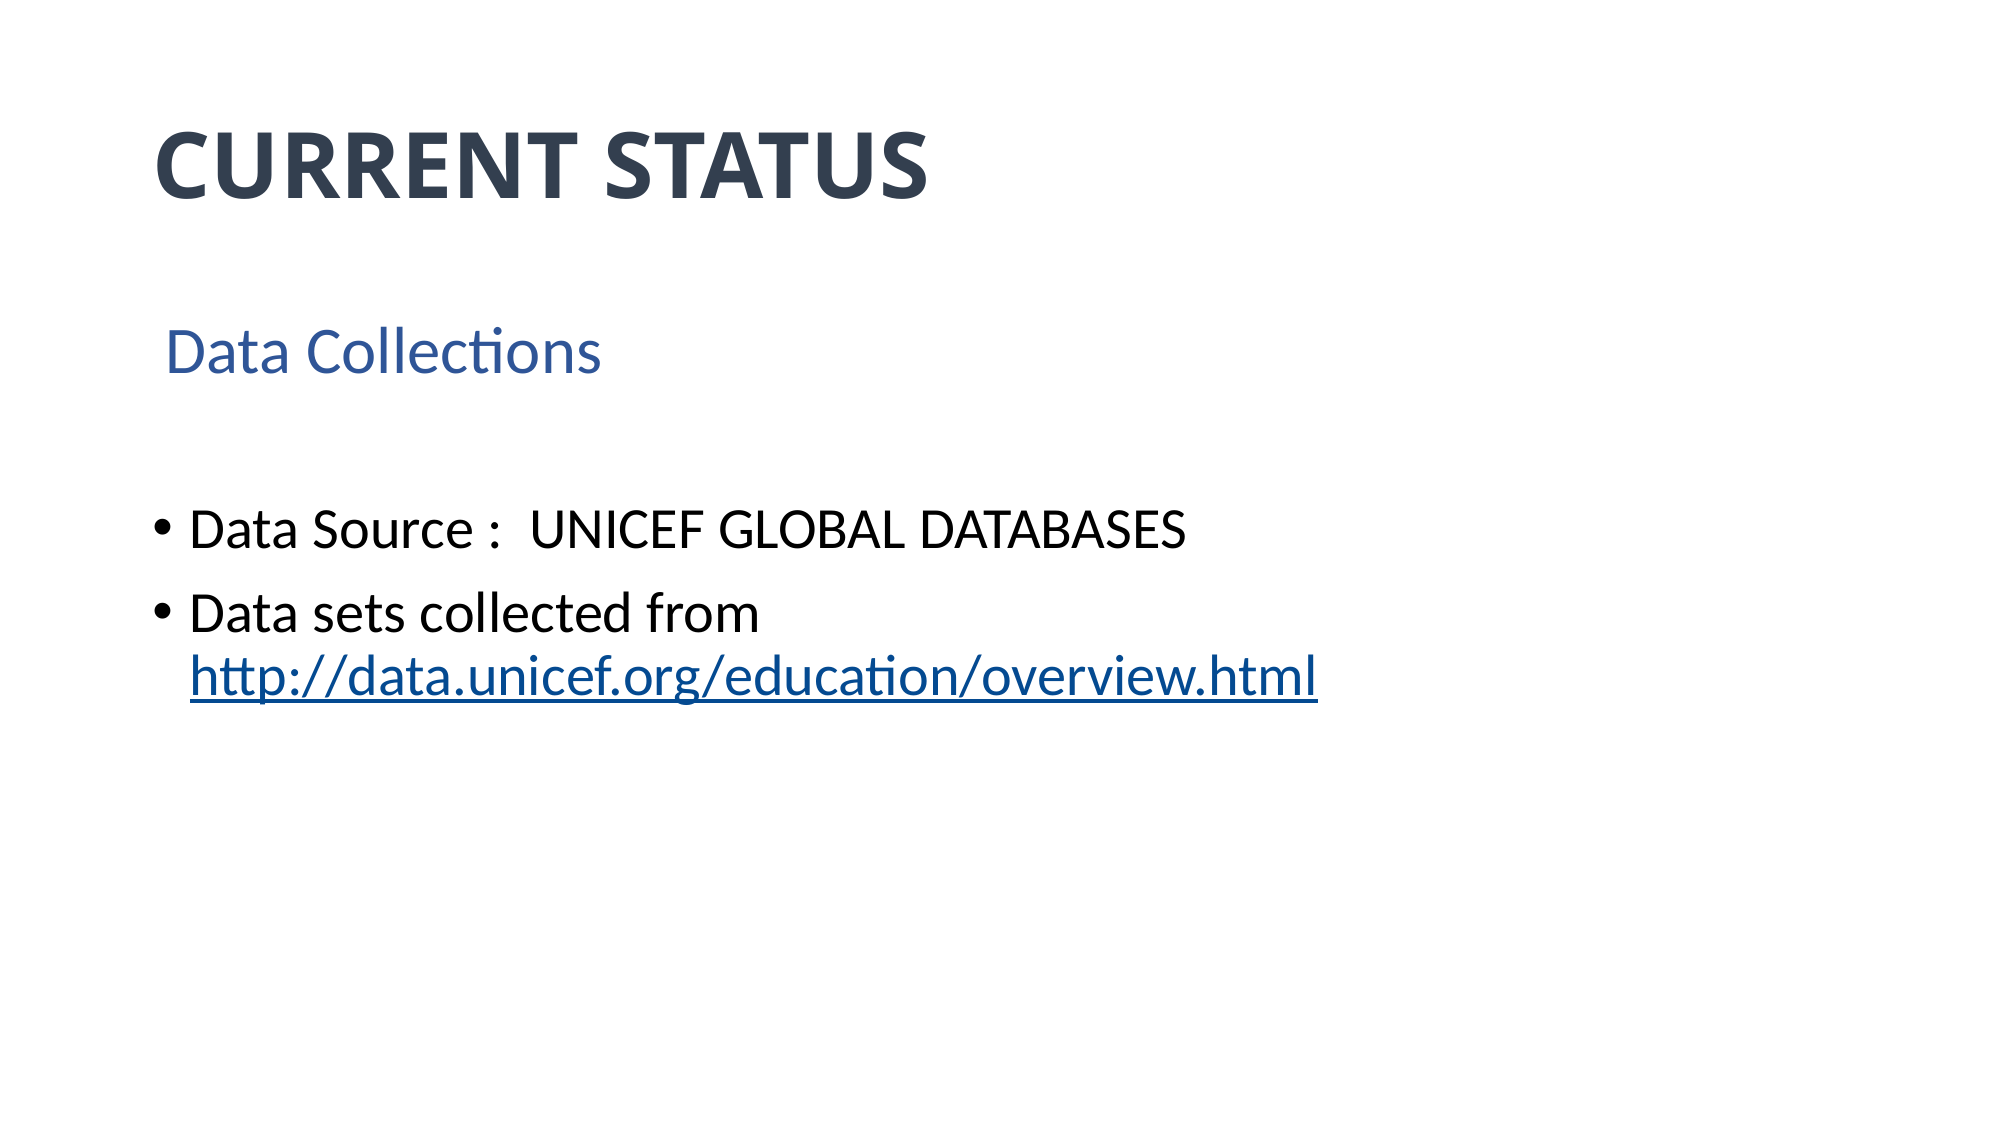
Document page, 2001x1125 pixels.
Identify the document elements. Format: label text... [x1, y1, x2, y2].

title CURRENT STATUS [137, 59, 1863, 278]
list Data Collections Data Source : UNICEF GLOBAL DATABASES Data sets collected from http://data.unicef.org/education/overview.html [137, 299, 1863, 1014]
